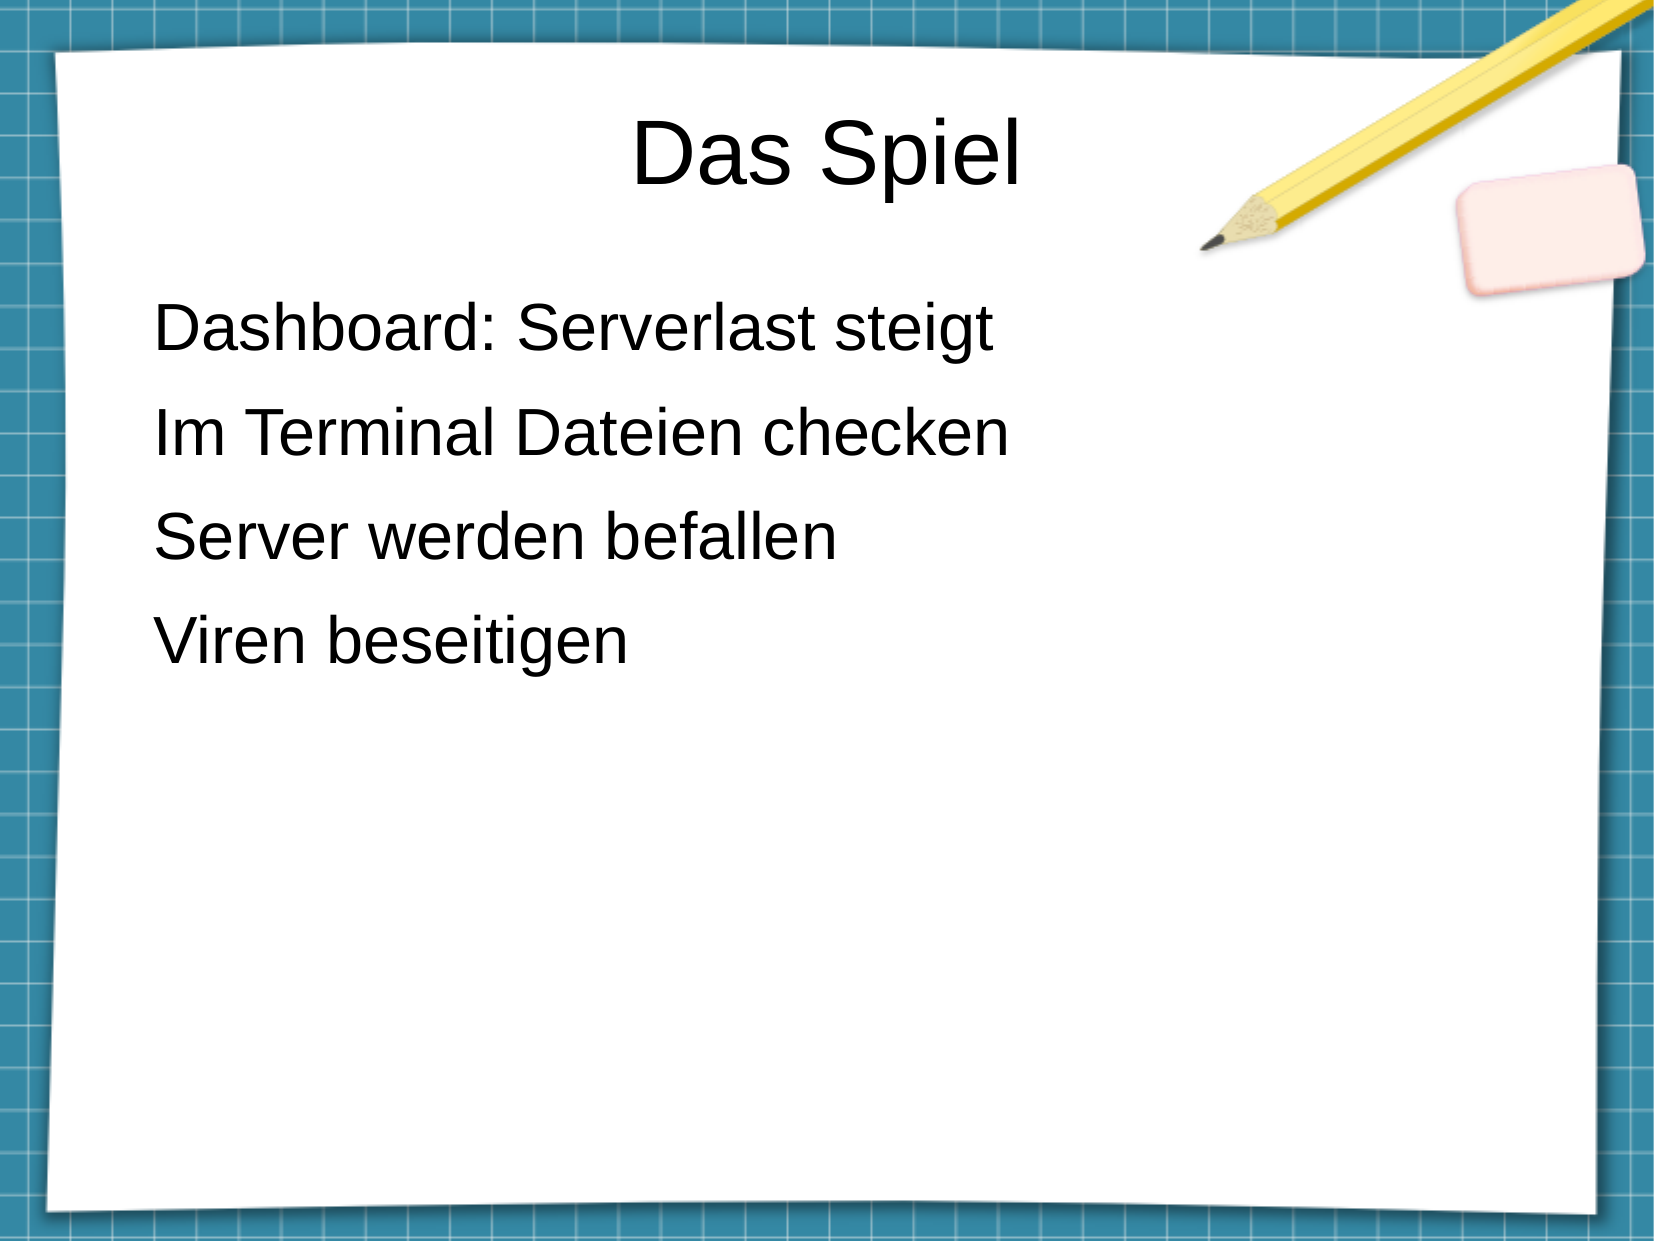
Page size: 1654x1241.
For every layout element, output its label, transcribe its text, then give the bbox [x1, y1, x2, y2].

title Das Spiel [82, 49, 1571, 257]
list Dashboard: Serverlast steigt Im Terminal Dateien checken Server werden befallen Viren beseitigen [82, 290, 1571, 1010]
picture [0, 0, 1654, 1241]
